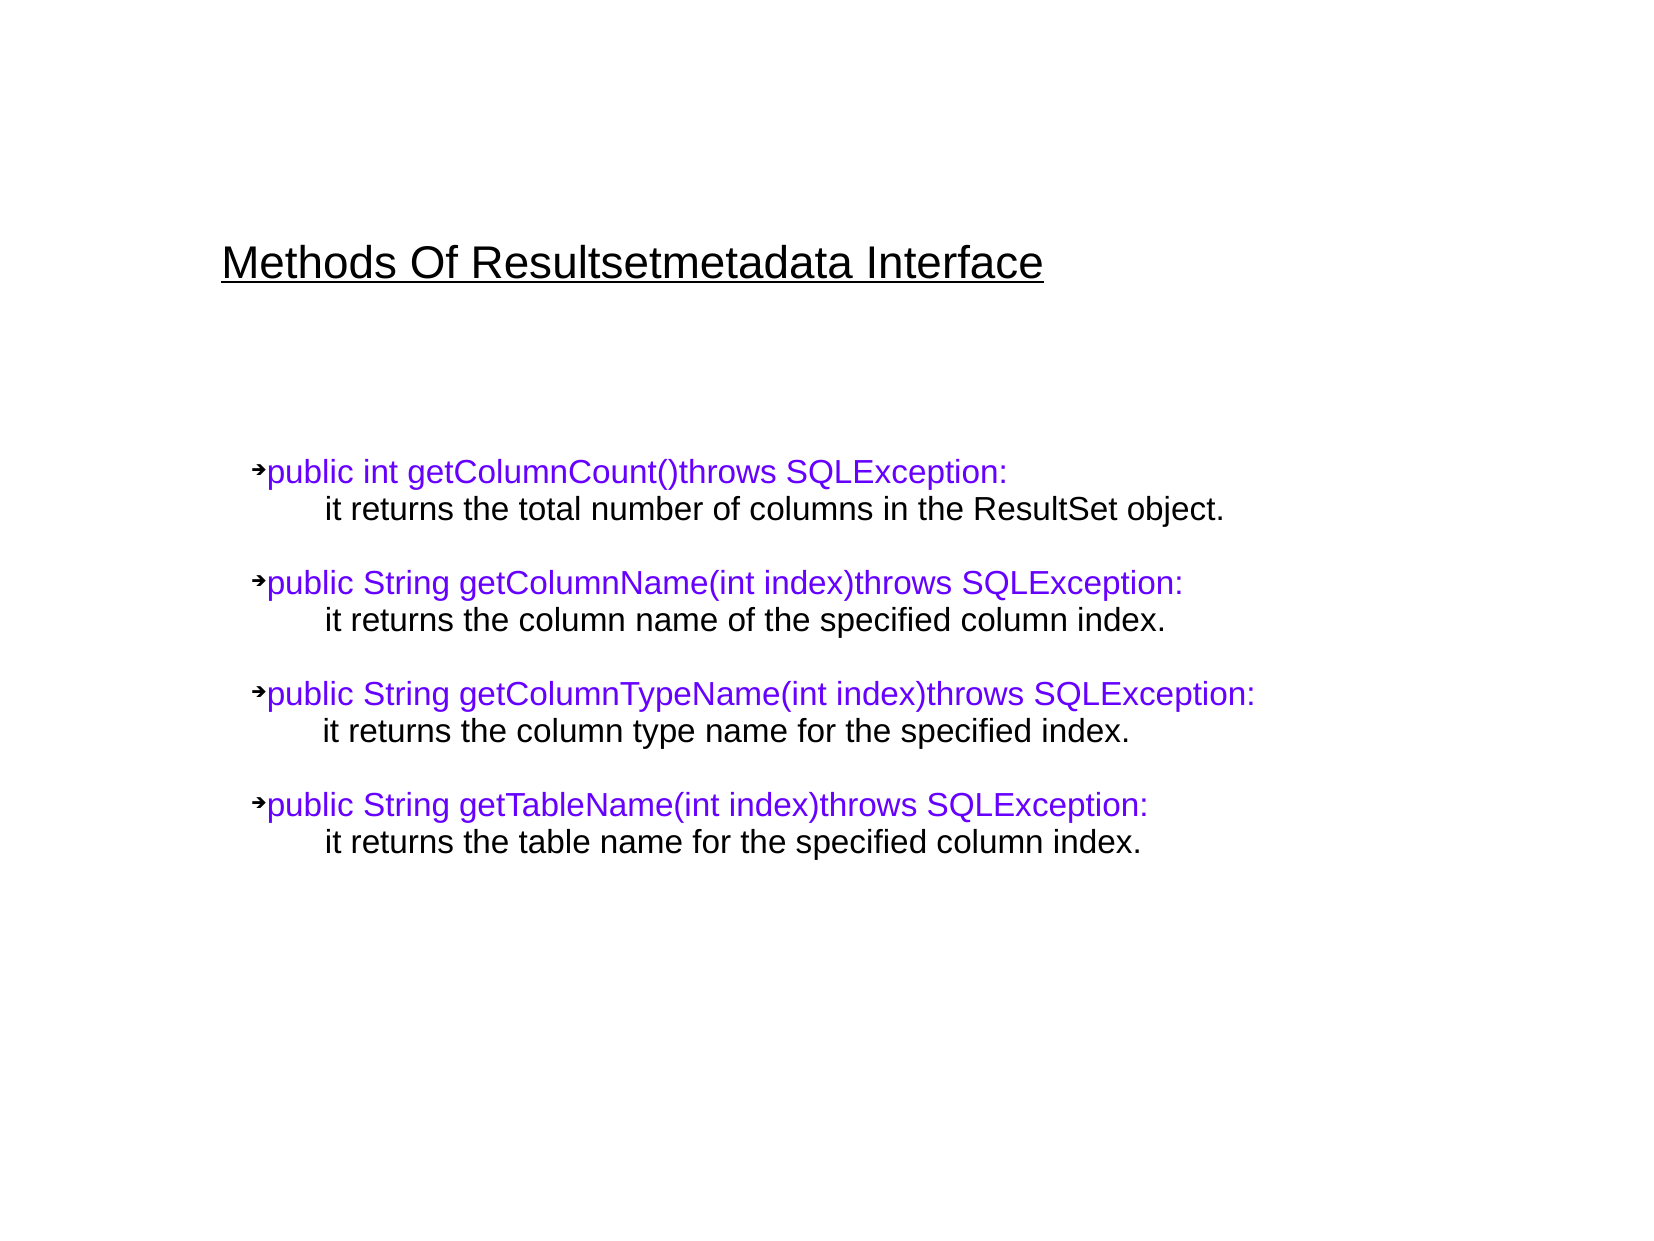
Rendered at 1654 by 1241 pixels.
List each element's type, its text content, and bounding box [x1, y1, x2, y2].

text_box Methods Of Resultsetmetadata Interface [206, 229, 1329, 296]
text_box public int getColumnCount()throws SQLException: it returns the total number of columns in the ResultSet object. public String getColumnName(int index)throws SQLException: it returns the column name of the specified column index. public String getColumnTypeName(int index)throws SQLException: it returns the column type name for the specified index. public String getTableName(int index)throws SQLException: it returns the table name for the specified column index. [236, 445, 1477, 1241]
